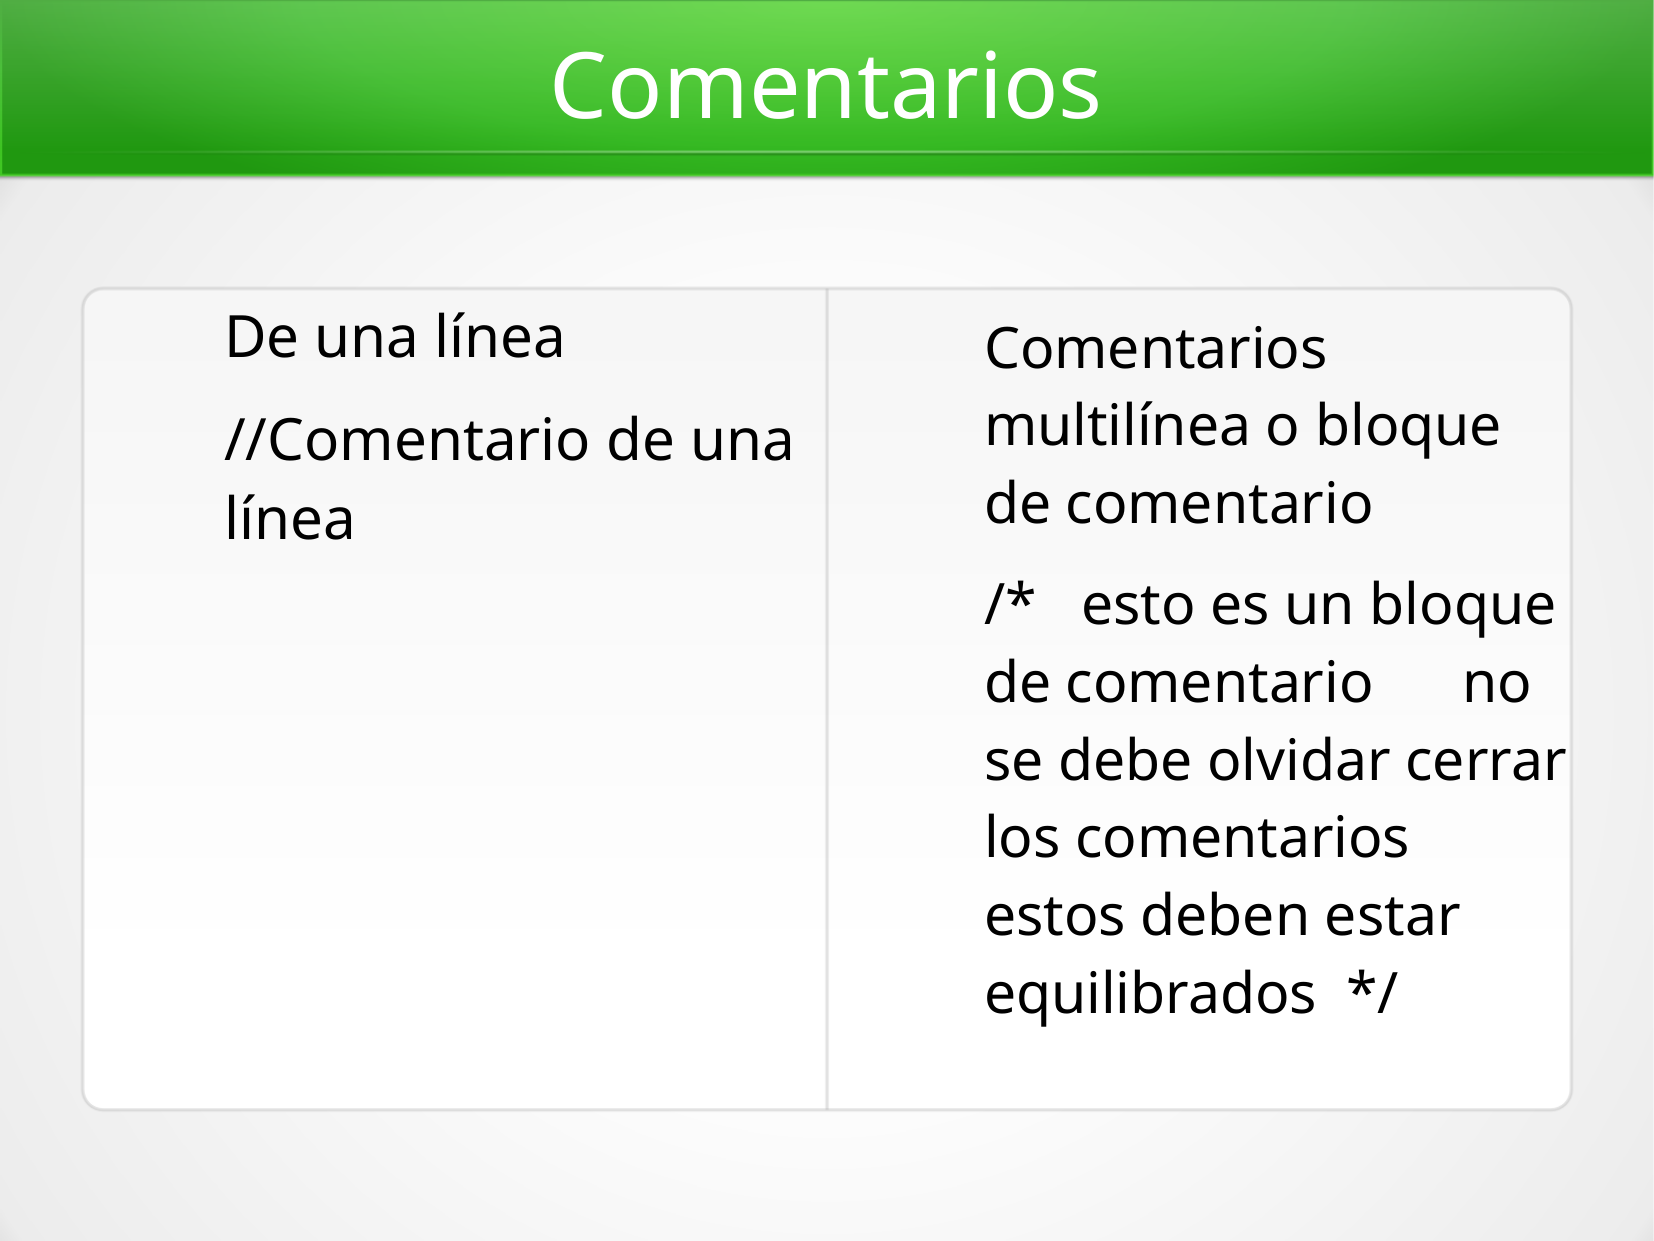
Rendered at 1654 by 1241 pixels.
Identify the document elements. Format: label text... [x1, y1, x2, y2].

title Comentarios [82, 11, 1571, 154]
list Comentarios multilínea o bloque de comentario /* esto es un bloque de comentario no se debe olvidar cerrar los comentarios estos deben estar equilibrados */ [845, 307, 1572, 1111]
list De una línea //Comentario de una línea [82, 295, 809, 1111]
picture [0, 0, 1654, 1241]
